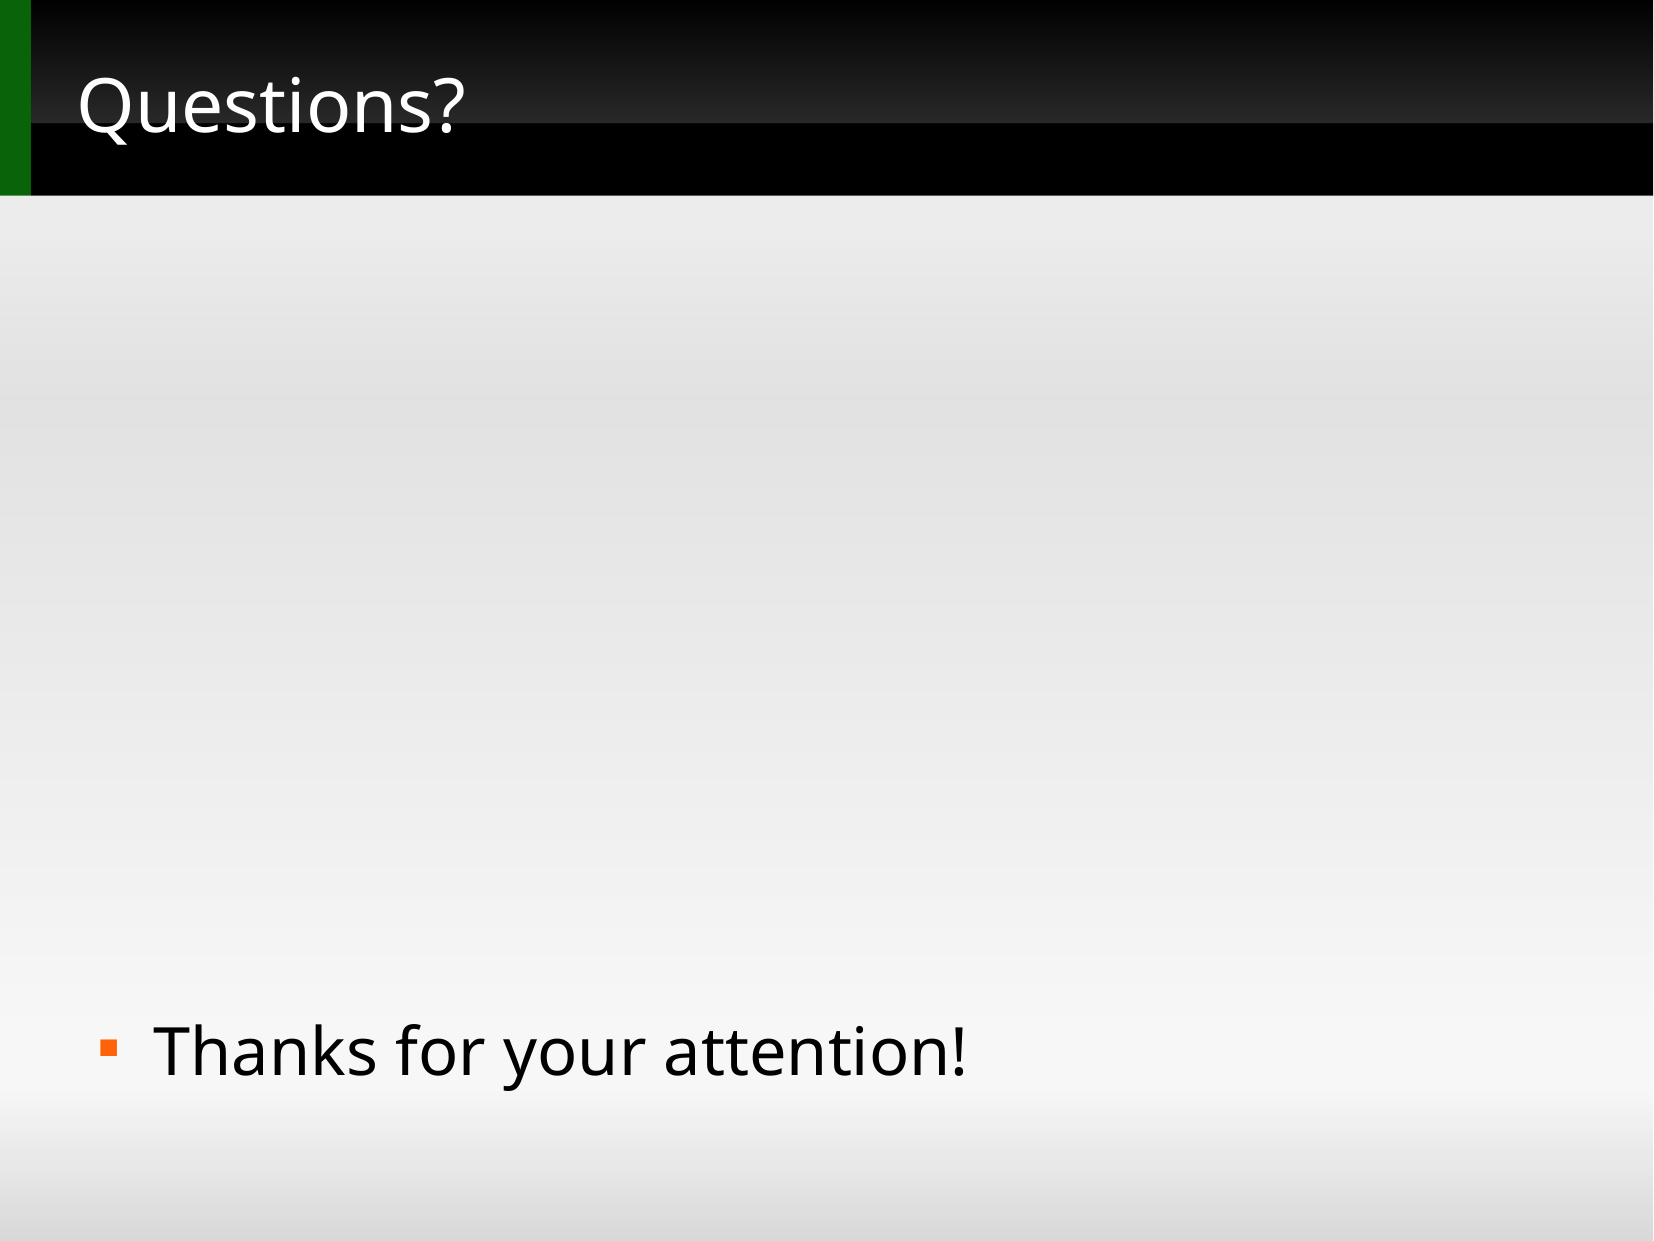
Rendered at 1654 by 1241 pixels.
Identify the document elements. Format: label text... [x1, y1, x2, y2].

list Thanks for your attention! [82, 1004, 1571, 1123]
title Questions? [76, 0, 1565, 208]
picture [0, 0, 1654, 1241]
